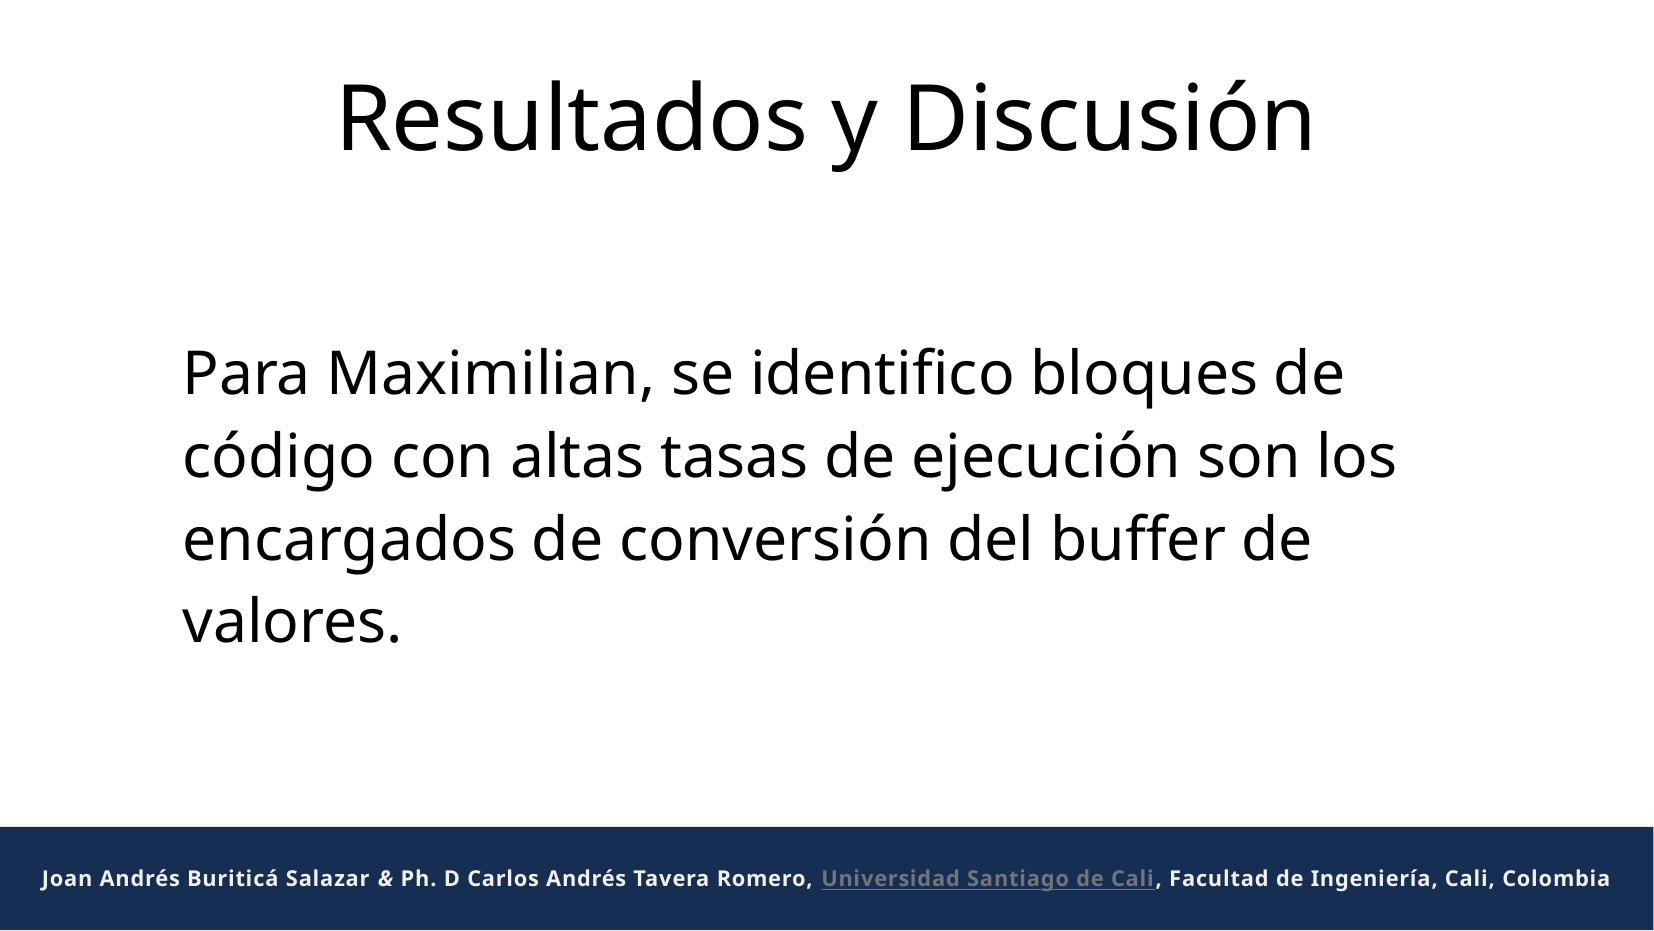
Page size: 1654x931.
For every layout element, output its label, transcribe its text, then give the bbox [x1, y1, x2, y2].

list Para Maximilian, se identifico bloques de código con altas tasas de ejecución son los encargados de conversión del buffer de valores. [118, 329, 1536, 662]
title Resultados y Discusión [82, 37, 1571, 193]
